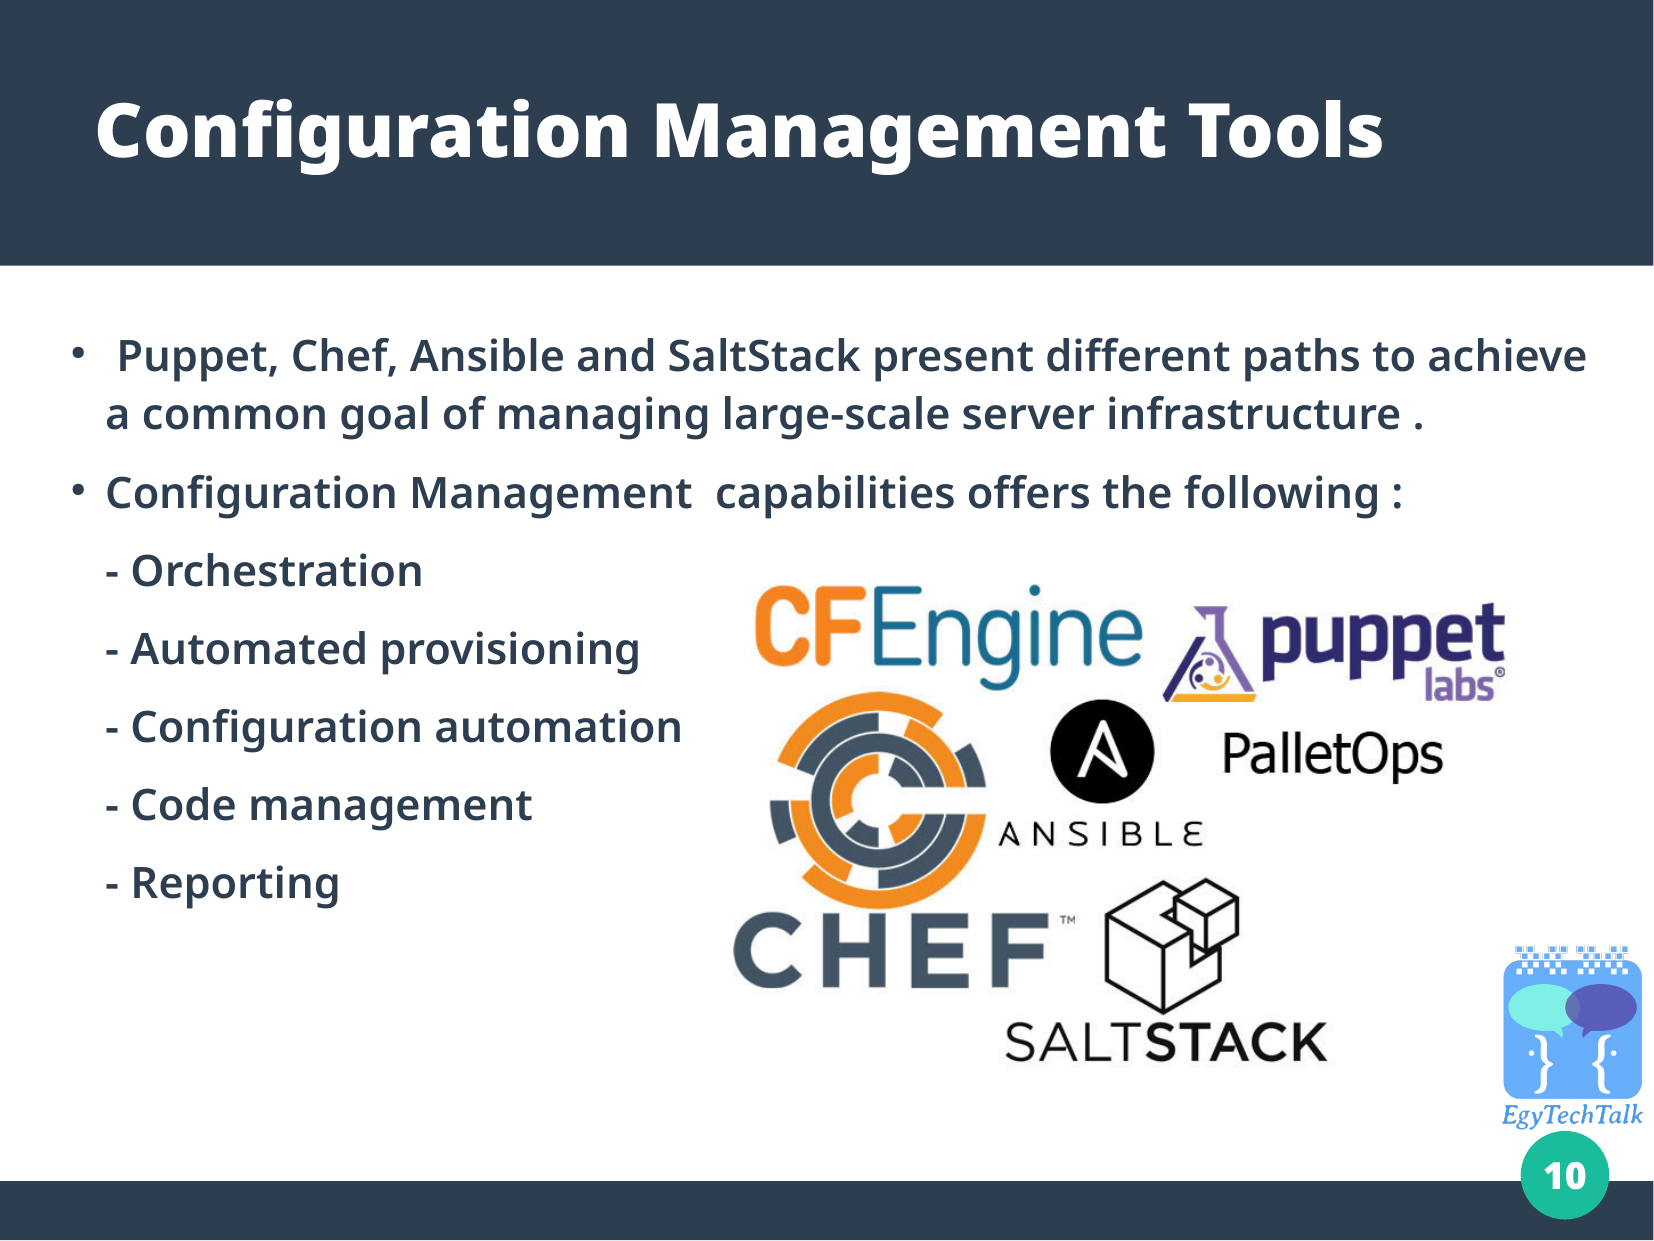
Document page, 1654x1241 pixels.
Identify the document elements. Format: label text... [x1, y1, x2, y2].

picture [733, 539, 1651, 1131]
list Puppet, Chef, Ansible and SaltStack present different paths to achieve a common goal of managing large-scale server infrastructure . Configuration Management capabilities offers the following : - Orchestration - Automated provisioning - Configuration automation - Code management - Reporting [59, 324, 1595, 1152]
title Configuration Management Tools [59, 49, 1595, 207]
